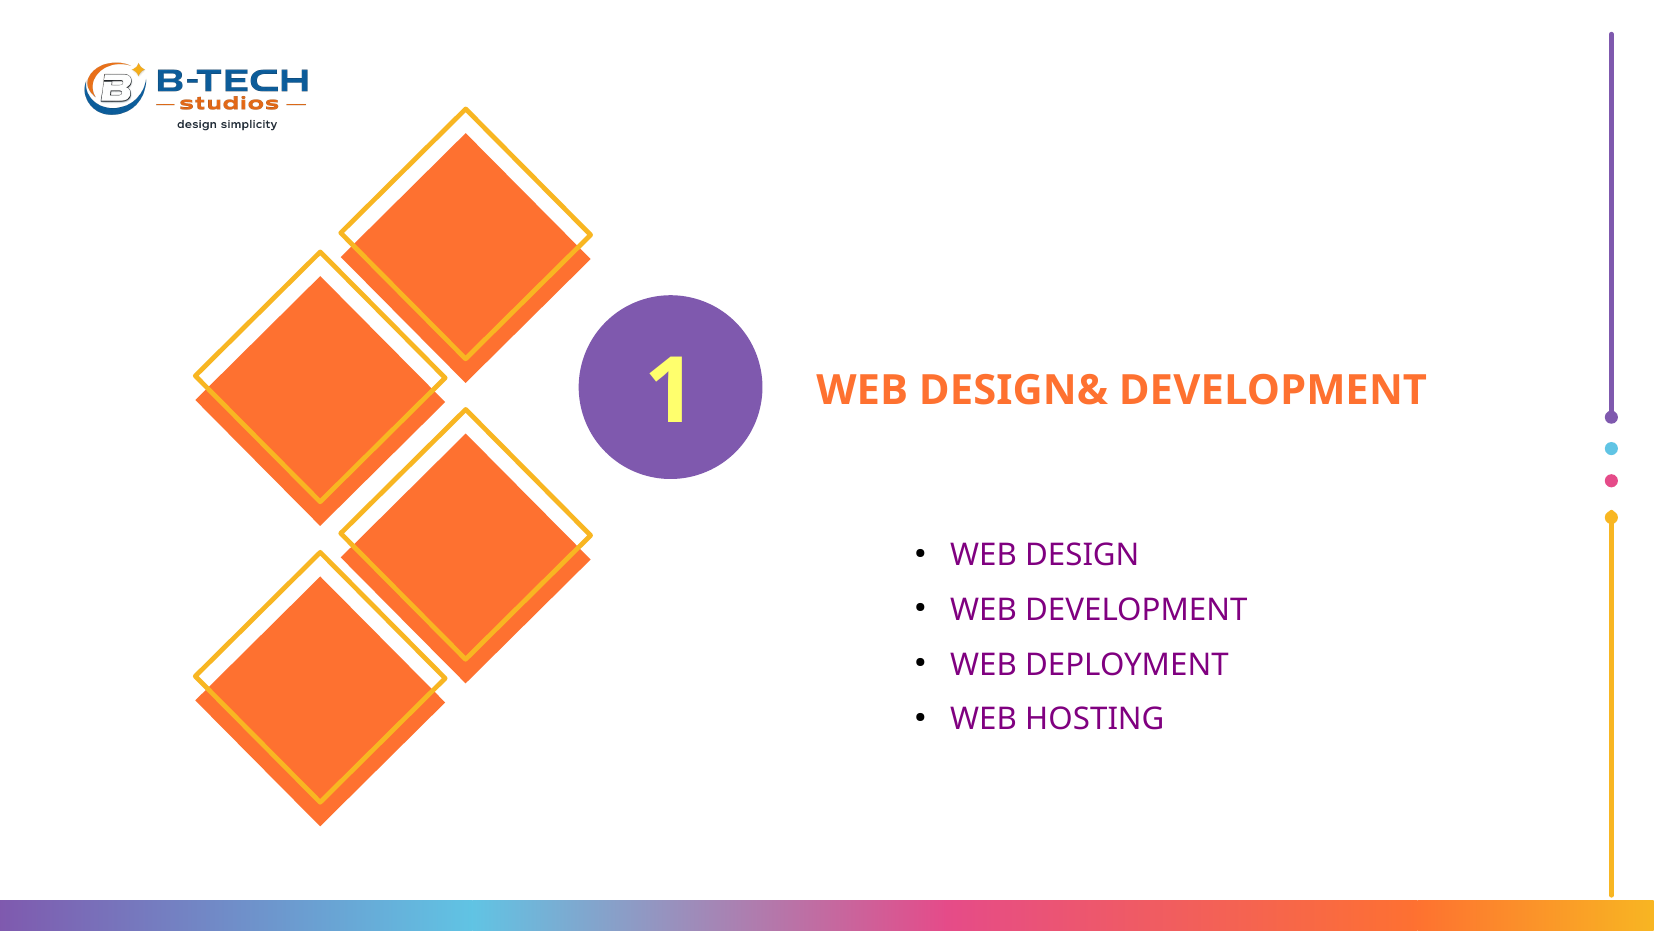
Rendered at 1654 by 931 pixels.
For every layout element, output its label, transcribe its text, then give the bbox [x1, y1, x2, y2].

text_box 1 [578, 295, 763, 479]
text_box WEB DESIGN WEB DEVELOPMENT WEB DEPLOYMENT WEB HOSTING [900, 525, 1538, 863]
title WEB DESIGN& DEVELOPMENT [767, 300, 1477, 478]
picture [0, 0, 417, 241]
